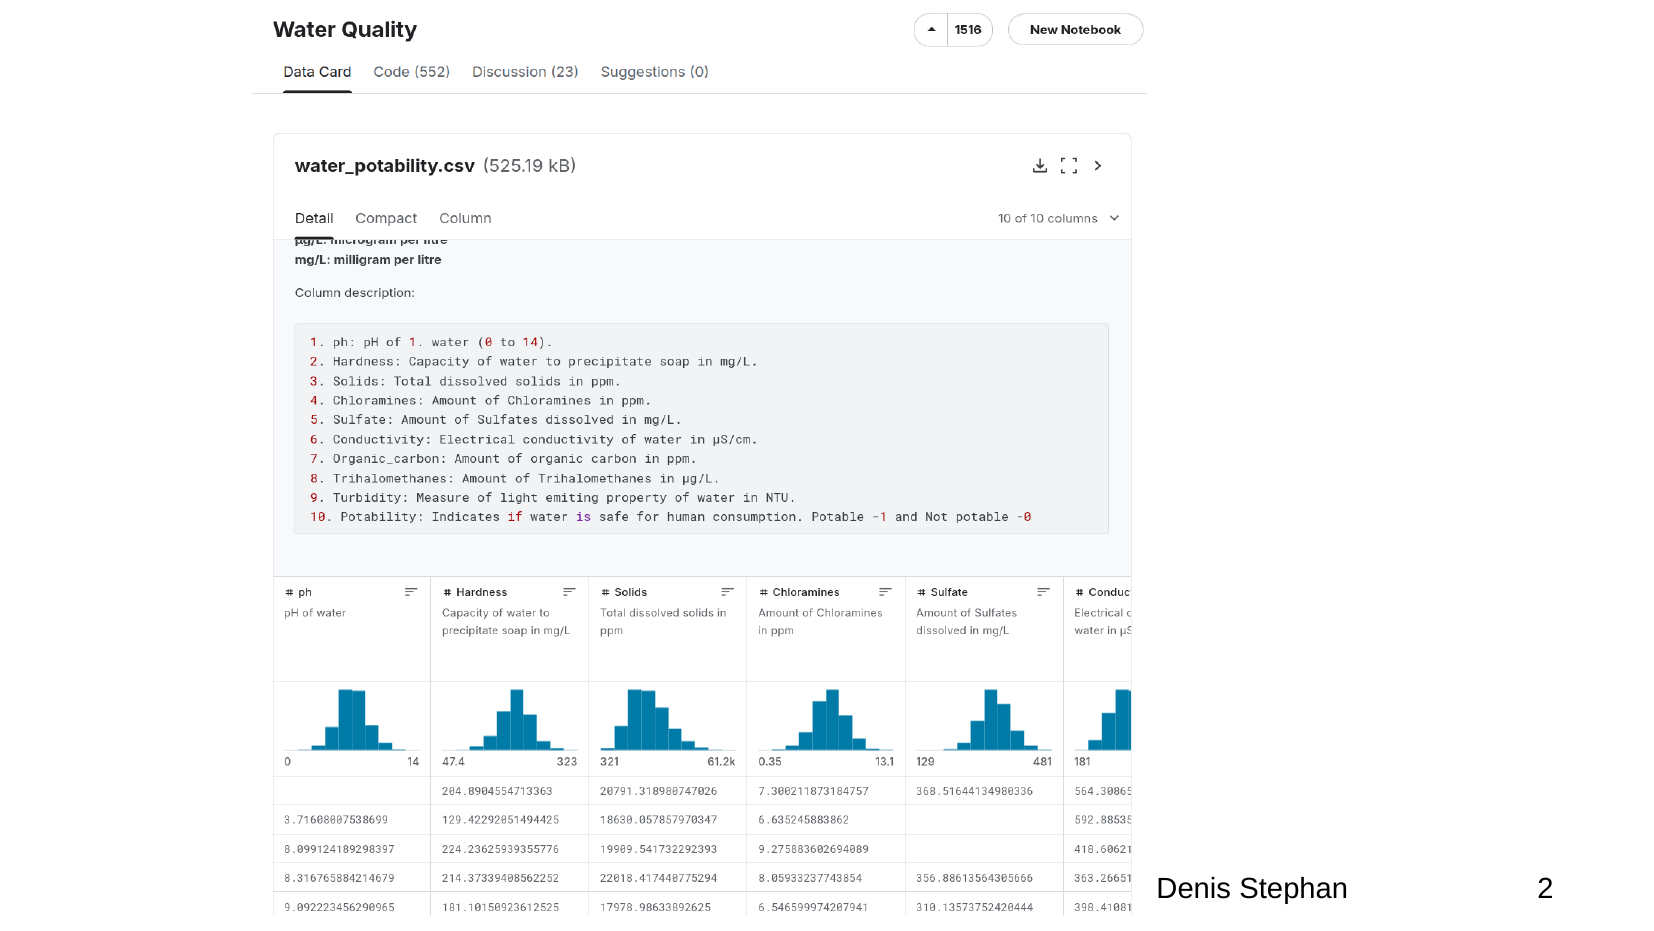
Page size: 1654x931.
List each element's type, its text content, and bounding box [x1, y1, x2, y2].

text_box Denis Stephan 2 [1045, 844, 1654, 931]
picture [252, 5, 1147, 916]
